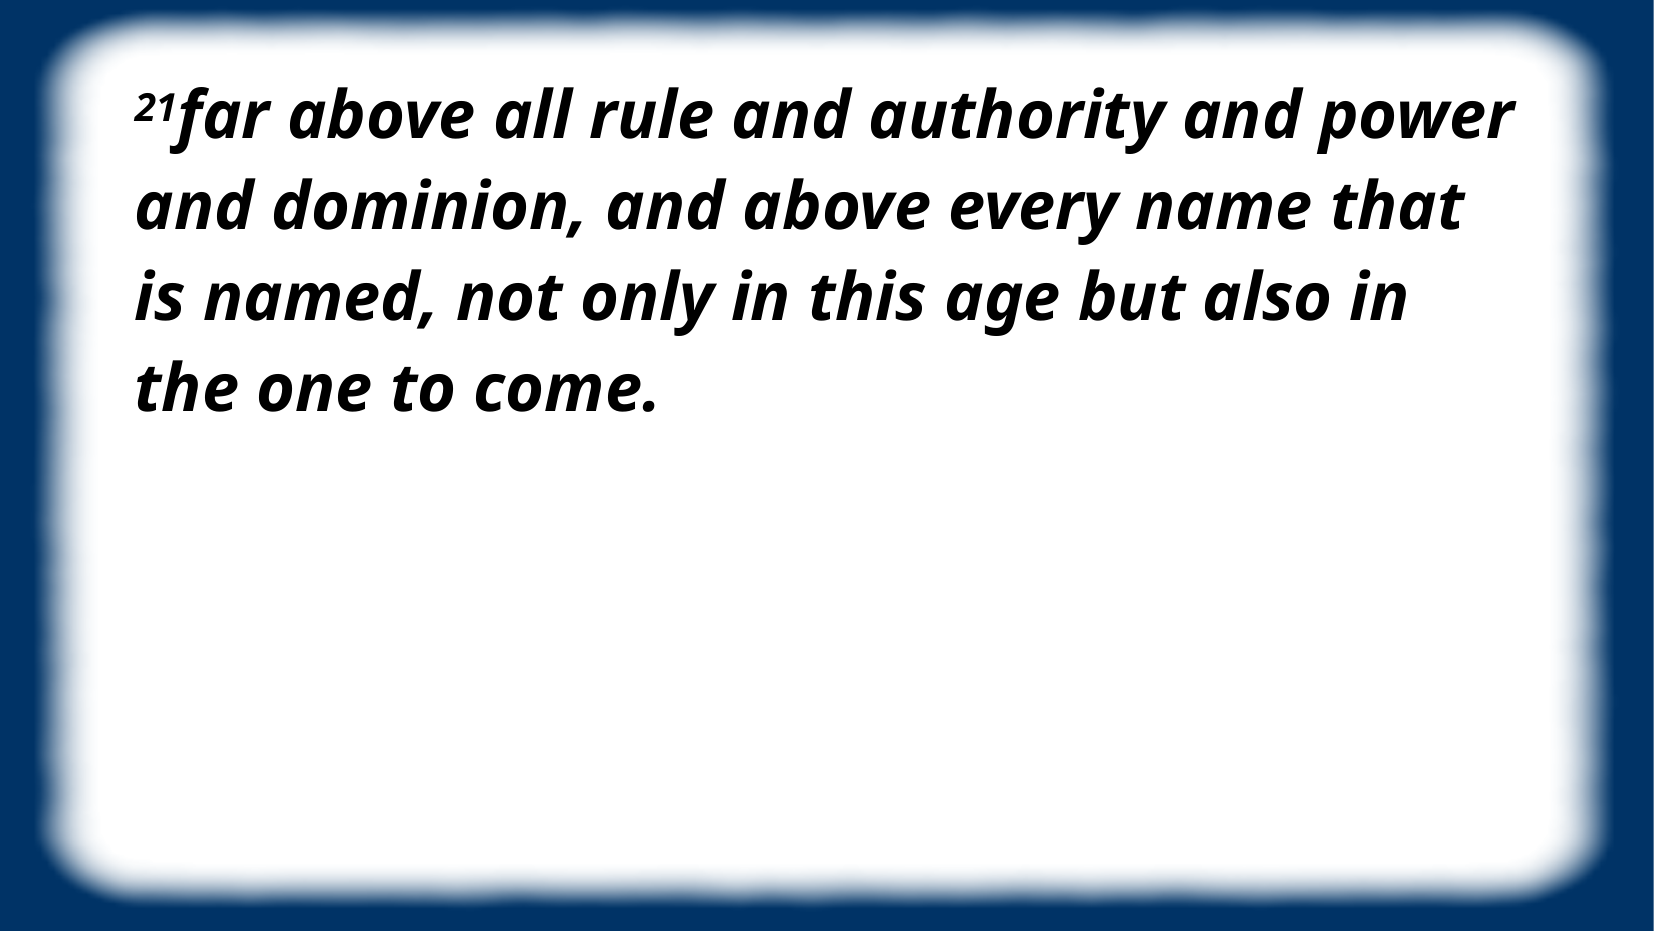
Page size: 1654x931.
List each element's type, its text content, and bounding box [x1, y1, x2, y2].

picture [0, 0, 1654, 931]
text_box 21far above all rule and authority and power and dominion, and above every name that is named, not only in this age but also in the one to come. [120, 60, 1546, 430]
